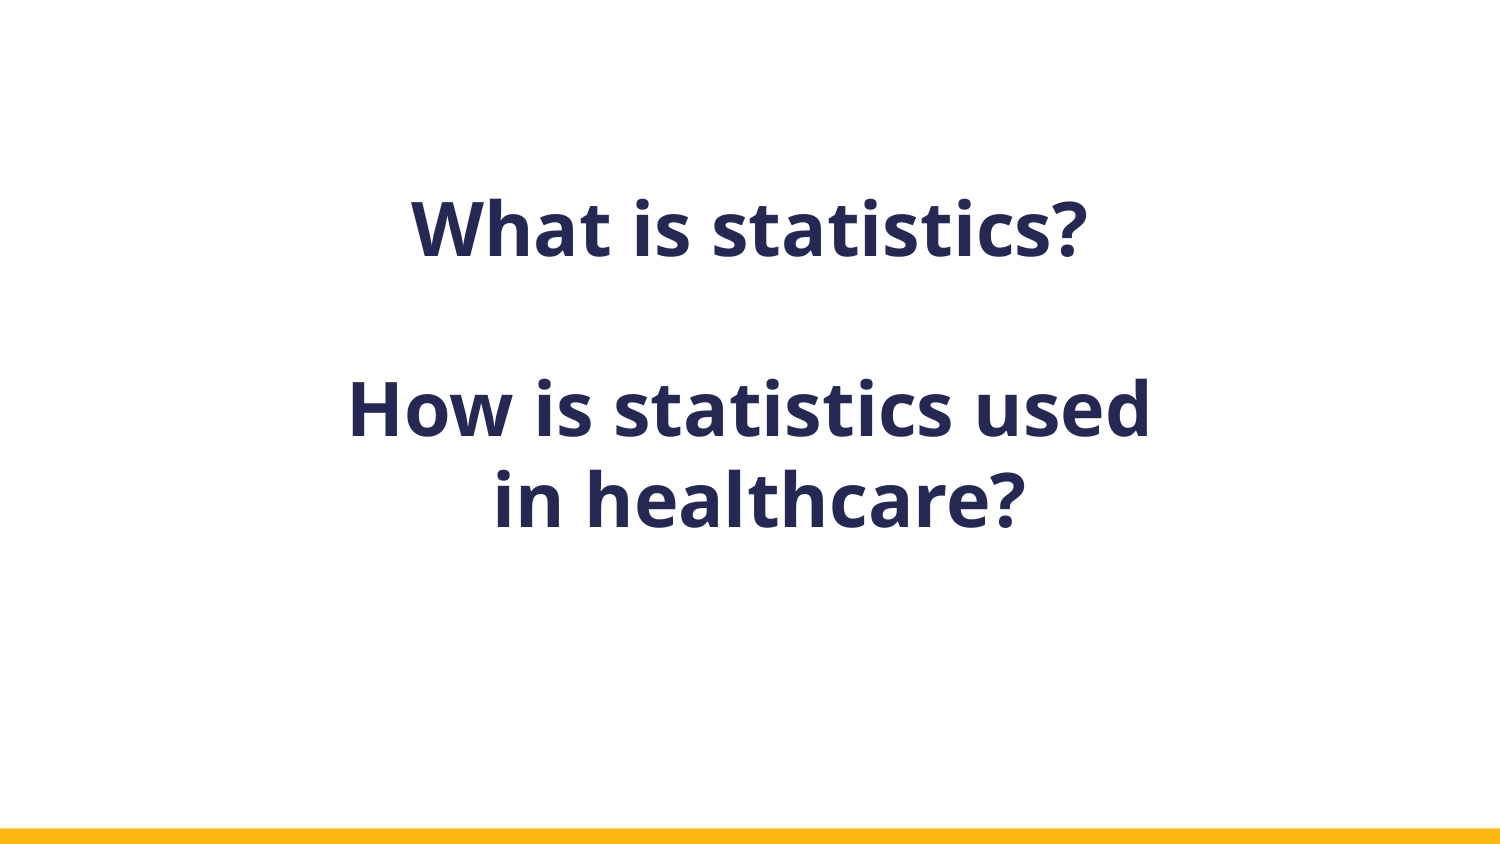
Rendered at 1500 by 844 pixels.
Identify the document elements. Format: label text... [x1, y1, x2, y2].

title What is statistics? How is statistics used in healthcare? [0, 171, 1500, 550]
